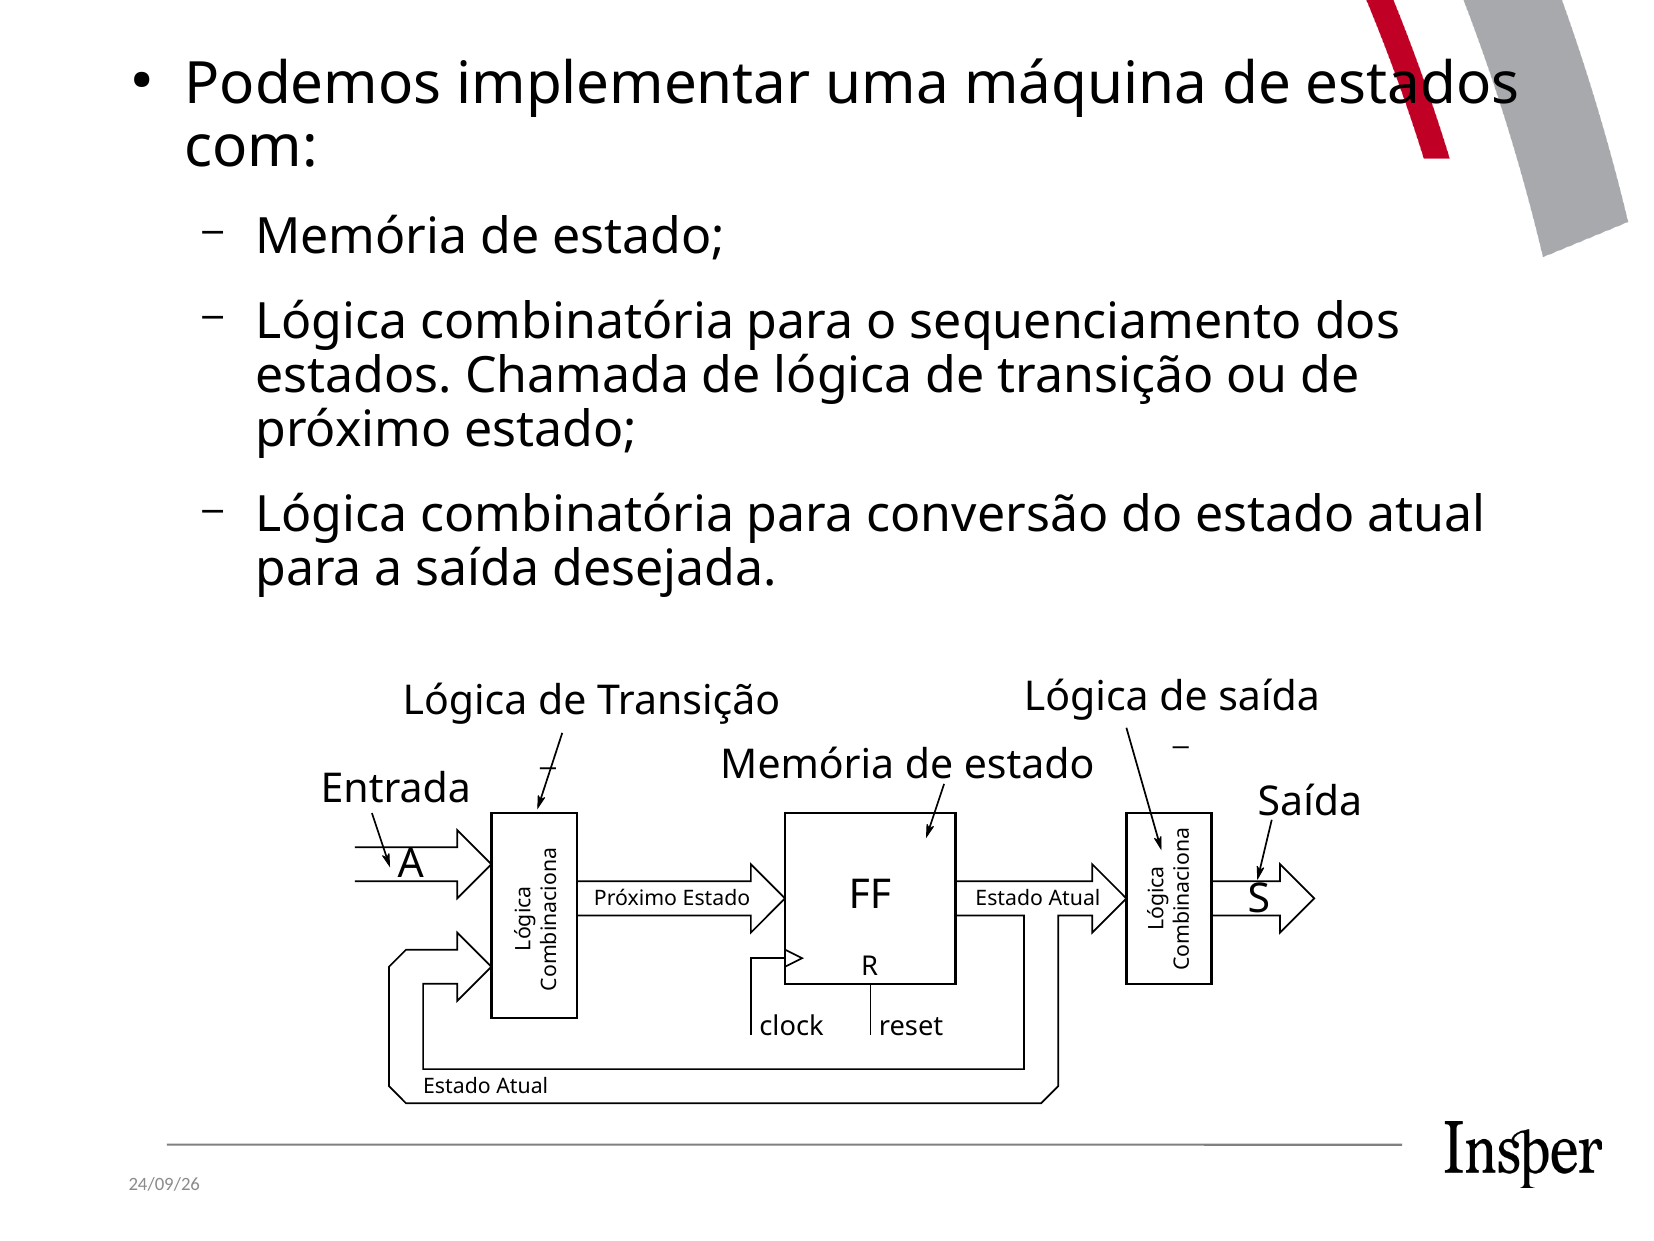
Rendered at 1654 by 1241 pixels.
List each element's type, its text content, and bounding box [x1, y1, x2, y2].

list Podemos implementar uma máquina de estados com: Memória de estado; Lógica combinatória para o sequenciamento dos estados. Chamada de lógica de transição ou de próximo estado; Lógica combinatória para conversão do estado atual para a saída desejada. [113, 53, 1540, 1134]
picture [311, 1134, 1375, 1164]
